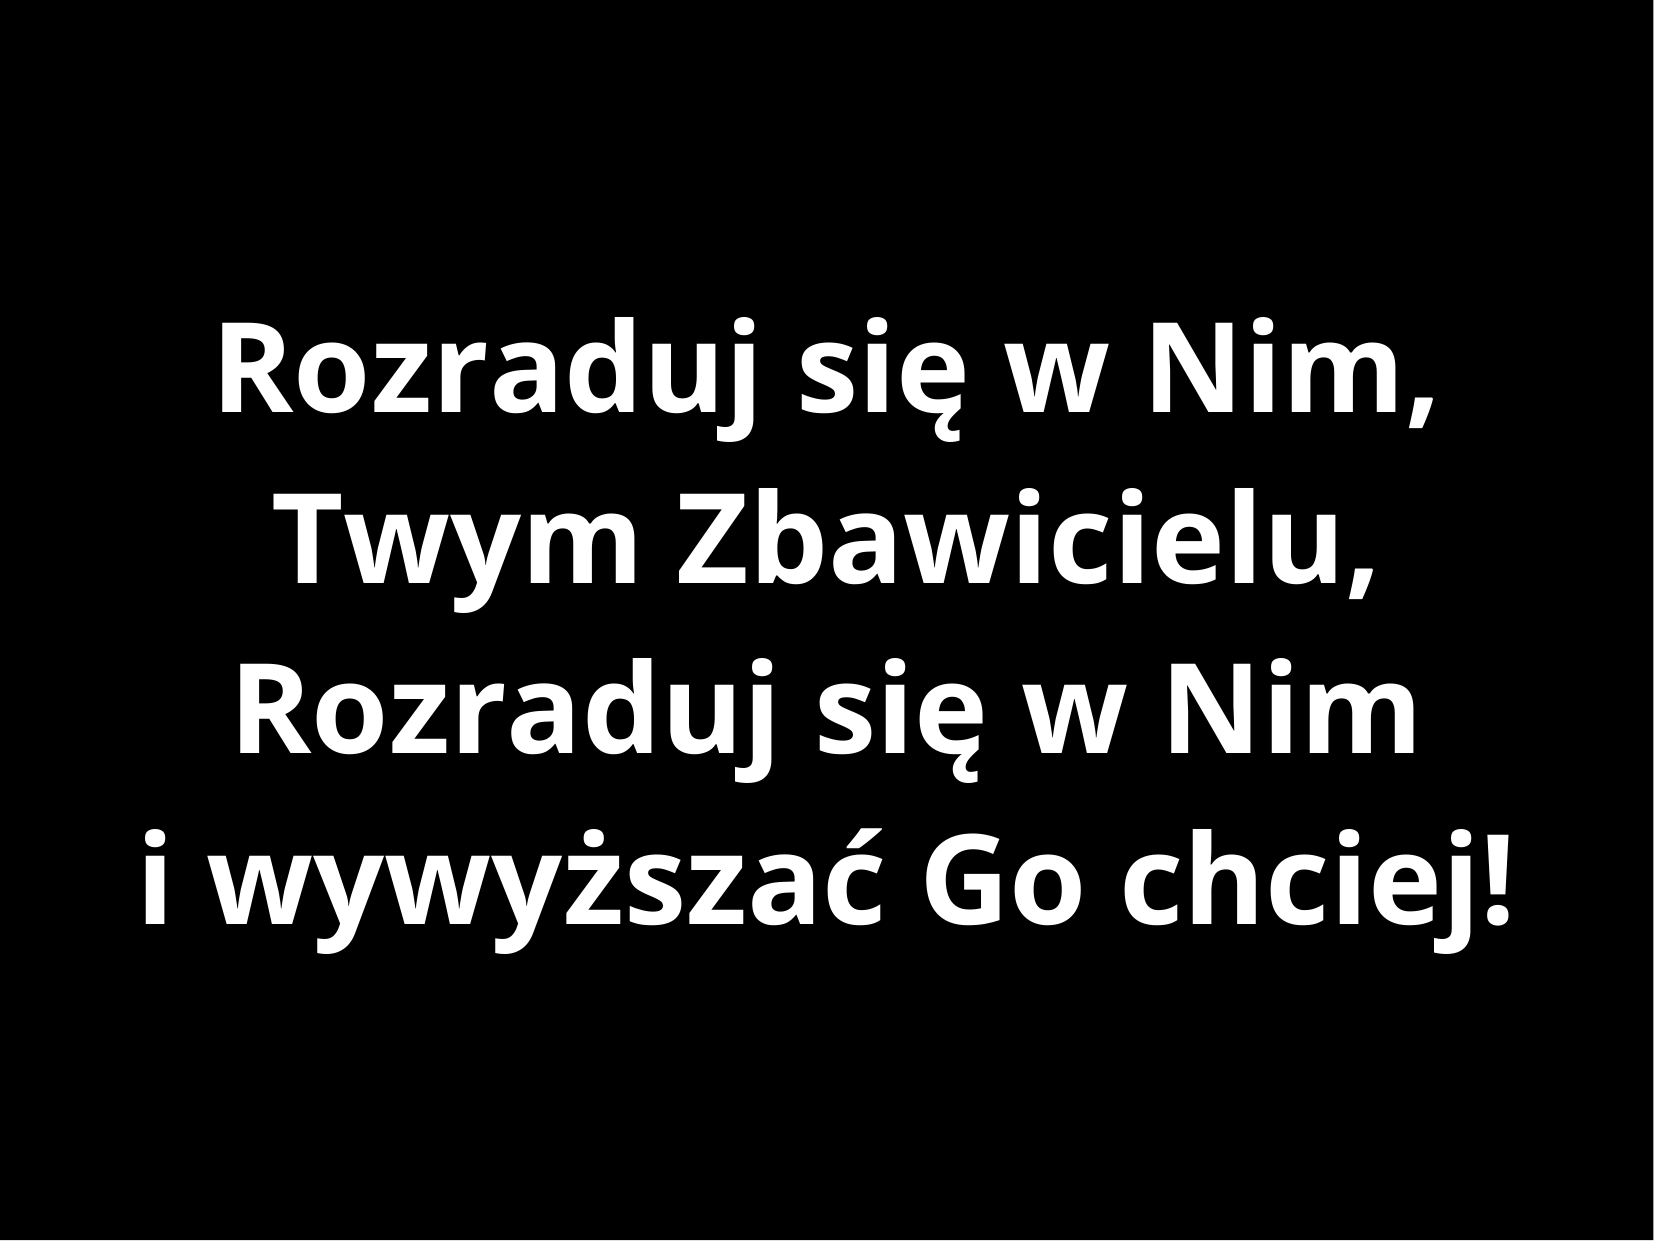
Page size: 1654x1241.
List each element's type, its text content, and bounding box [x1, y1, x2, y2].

title Rozraduj się w Nim, Twym Zbawicielu, Rozraduj się w Nim i wywyższać Go chciej! [0, 0, 1654, 1241]
